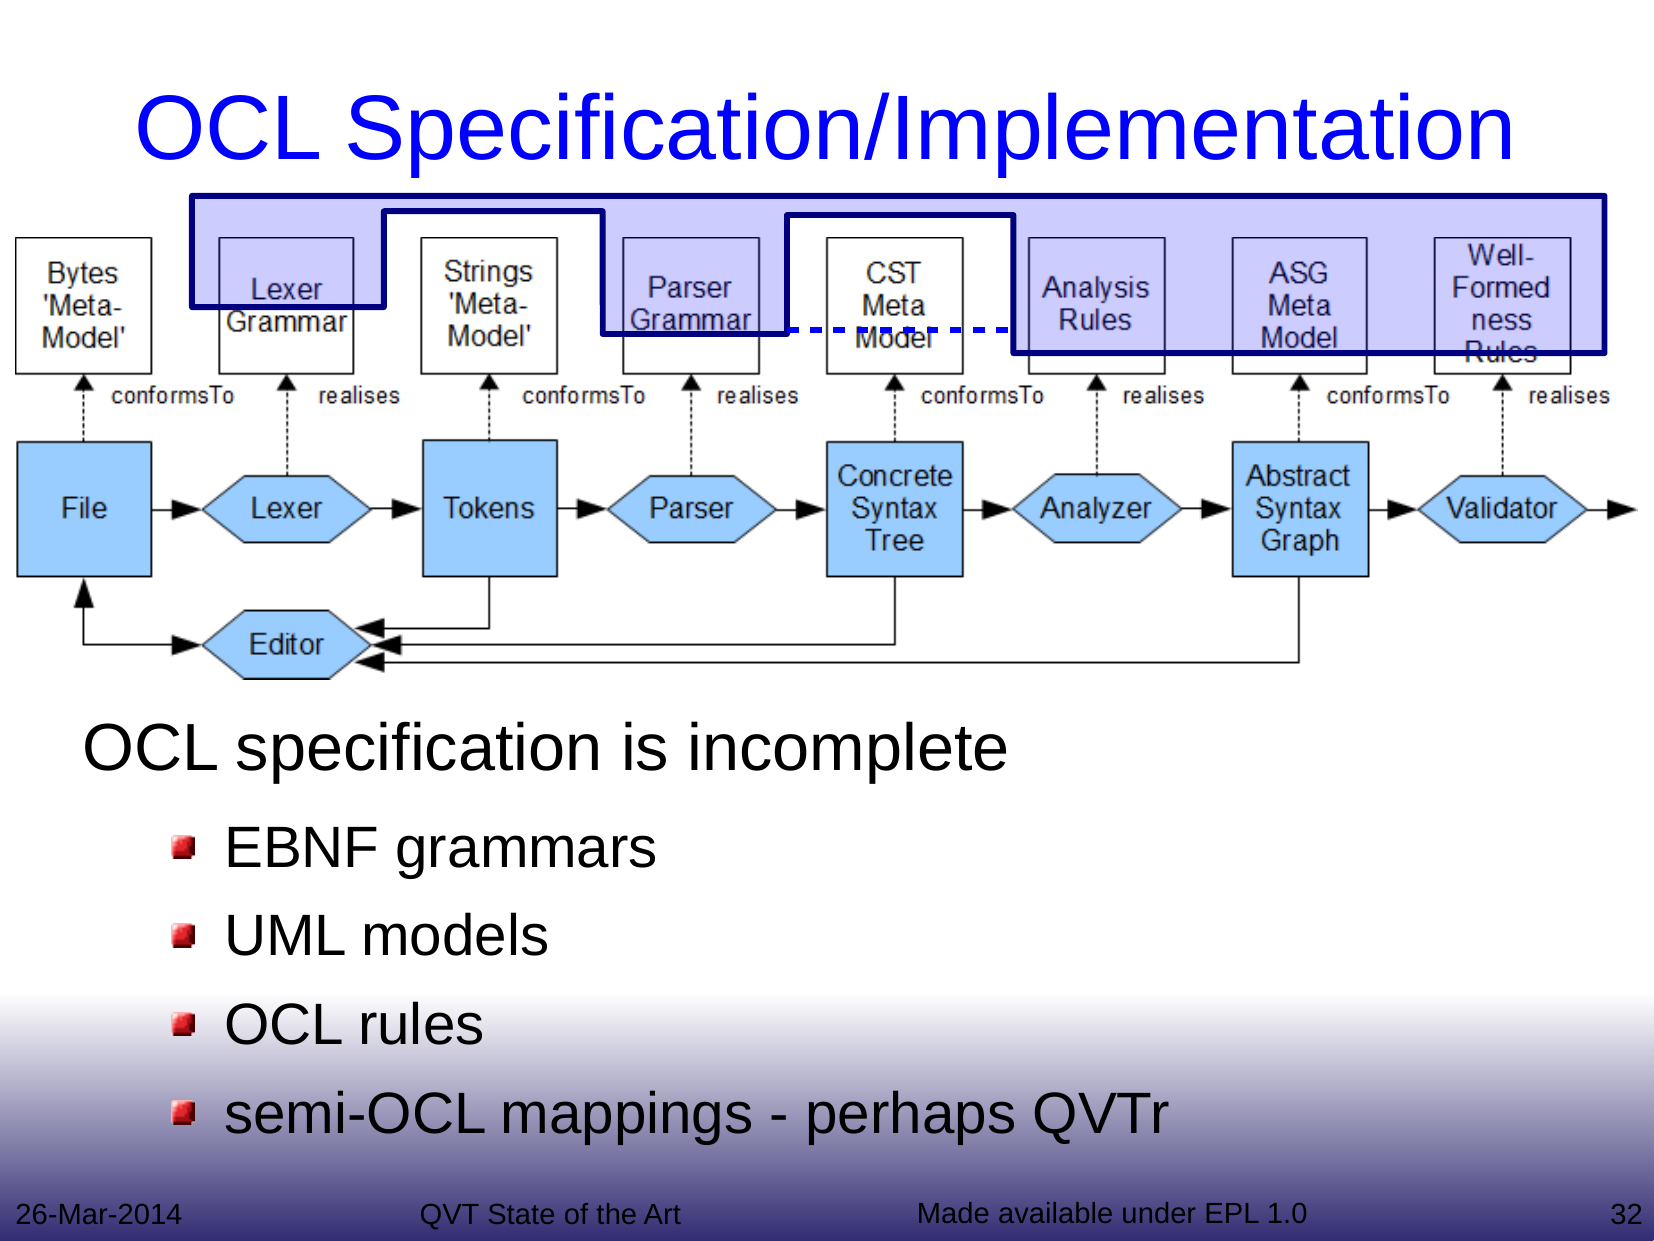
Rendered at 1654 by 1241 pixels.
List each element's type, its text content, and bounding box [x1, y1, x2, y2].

list OCL specification is incomplete EBNF grammars UML models OCL rules semi-OCL mappings - perhaps QVTr [82, 710, 1571, 1179]
text_box [191, 195, 1605, 354]
title OCL Specification/Implementation [82, 56, 1571, 200]
picture [15, 237, 1638, 680]
